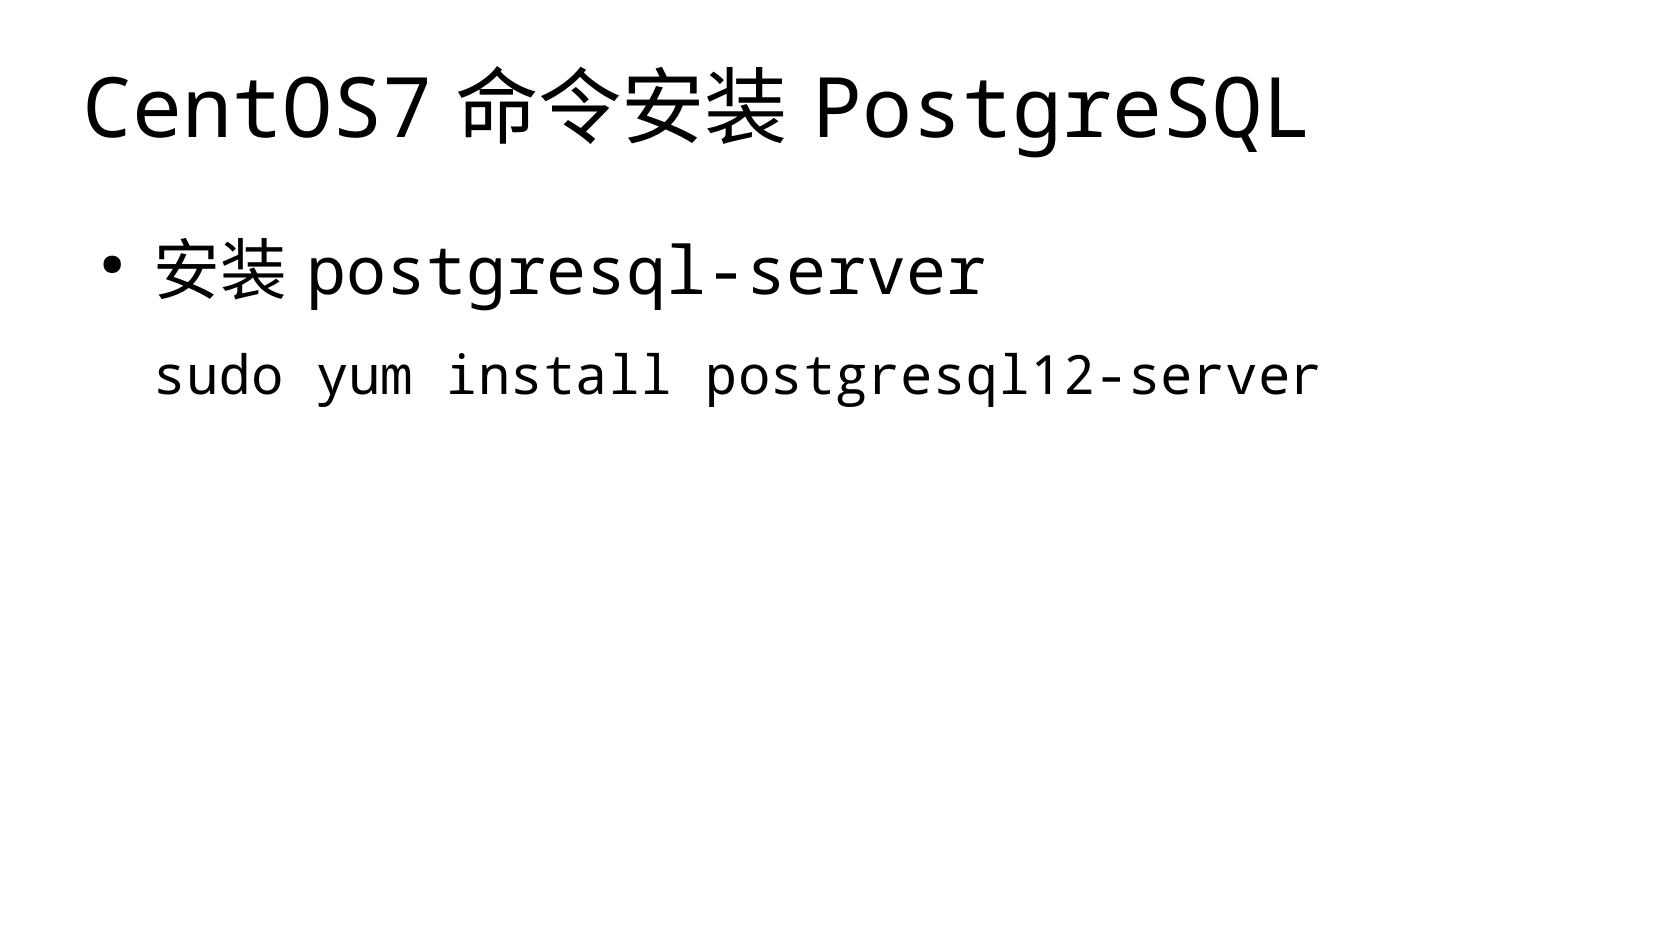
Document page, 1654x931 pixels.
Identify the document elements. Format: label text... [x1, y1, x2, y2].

list 安装postgresql-server sudo yum install postgresql12-server [82, 217, 1571, 875]
title CentOS7命令安装PostgreSQL [82, 37, 1571, 166]
